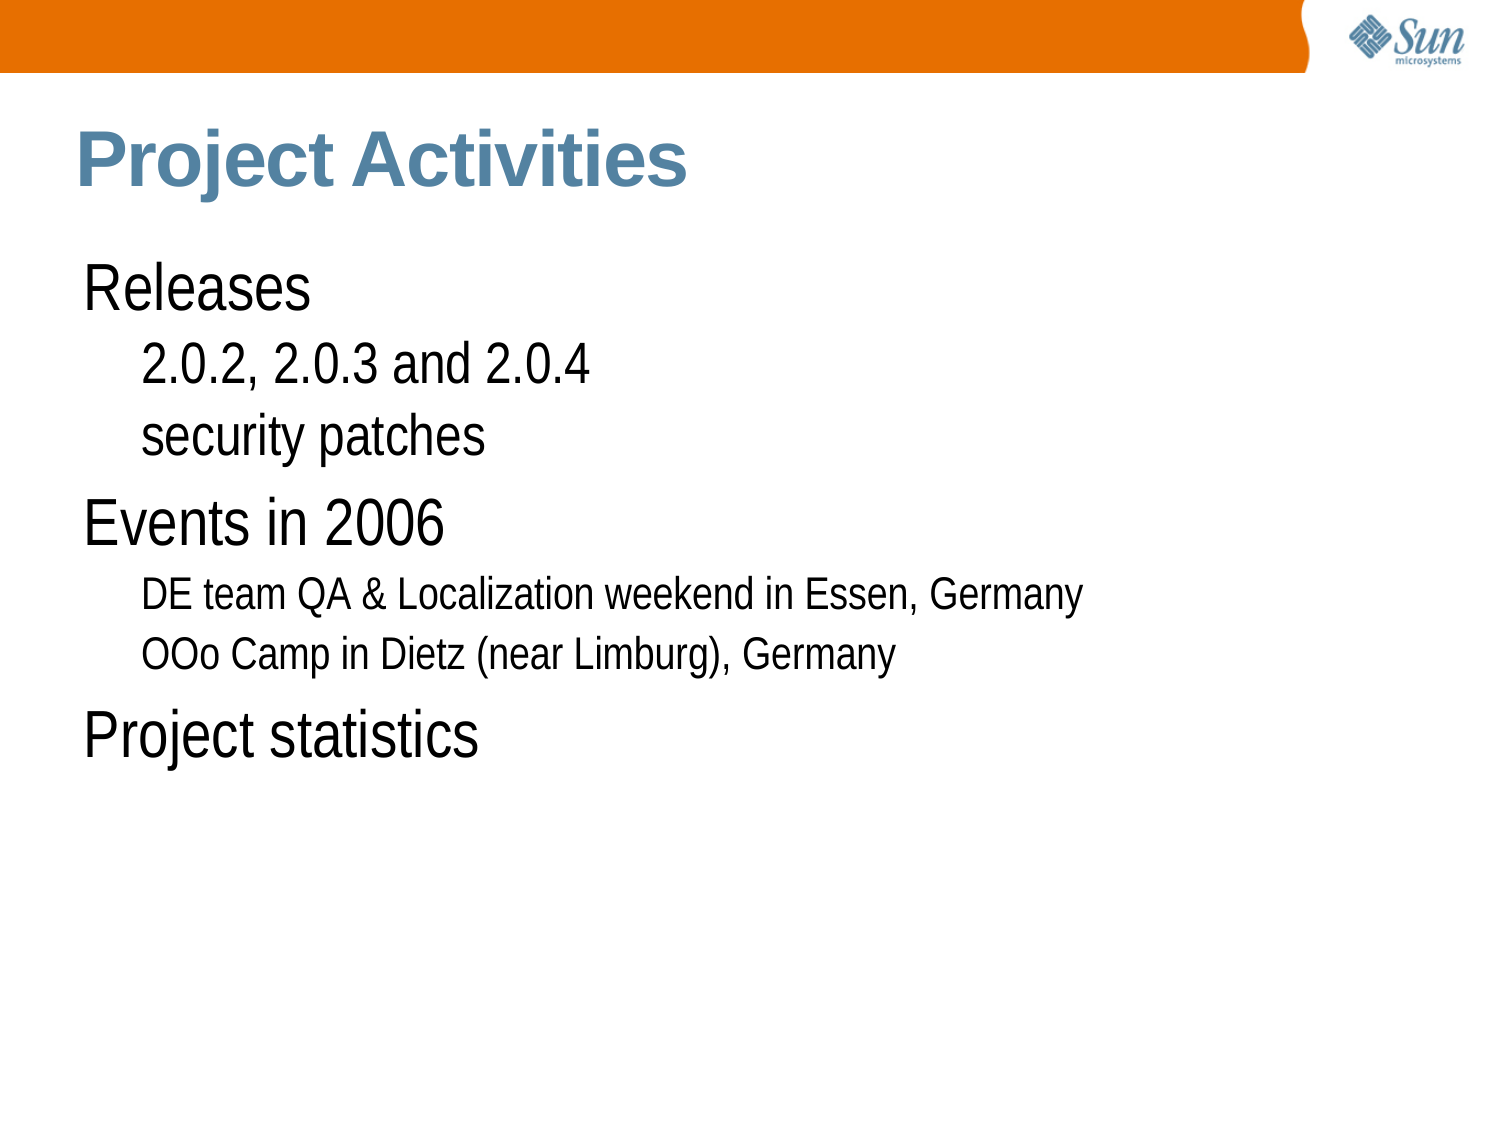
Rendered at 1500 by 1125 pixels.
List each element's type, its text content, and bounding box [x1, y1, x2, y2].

picture [0, 0, 1500, 73]
list Releases 2.0.2, 2.0.3 and 2.0.4 security patches Events in 2006 DE team QA & Localization weekend in Essen, Germany OOo Camp in Dietz (near Limburg), Germany Project statistics [64, 258, 1401, 1062]
title Project Activities [75, 123, 1437, 227]
